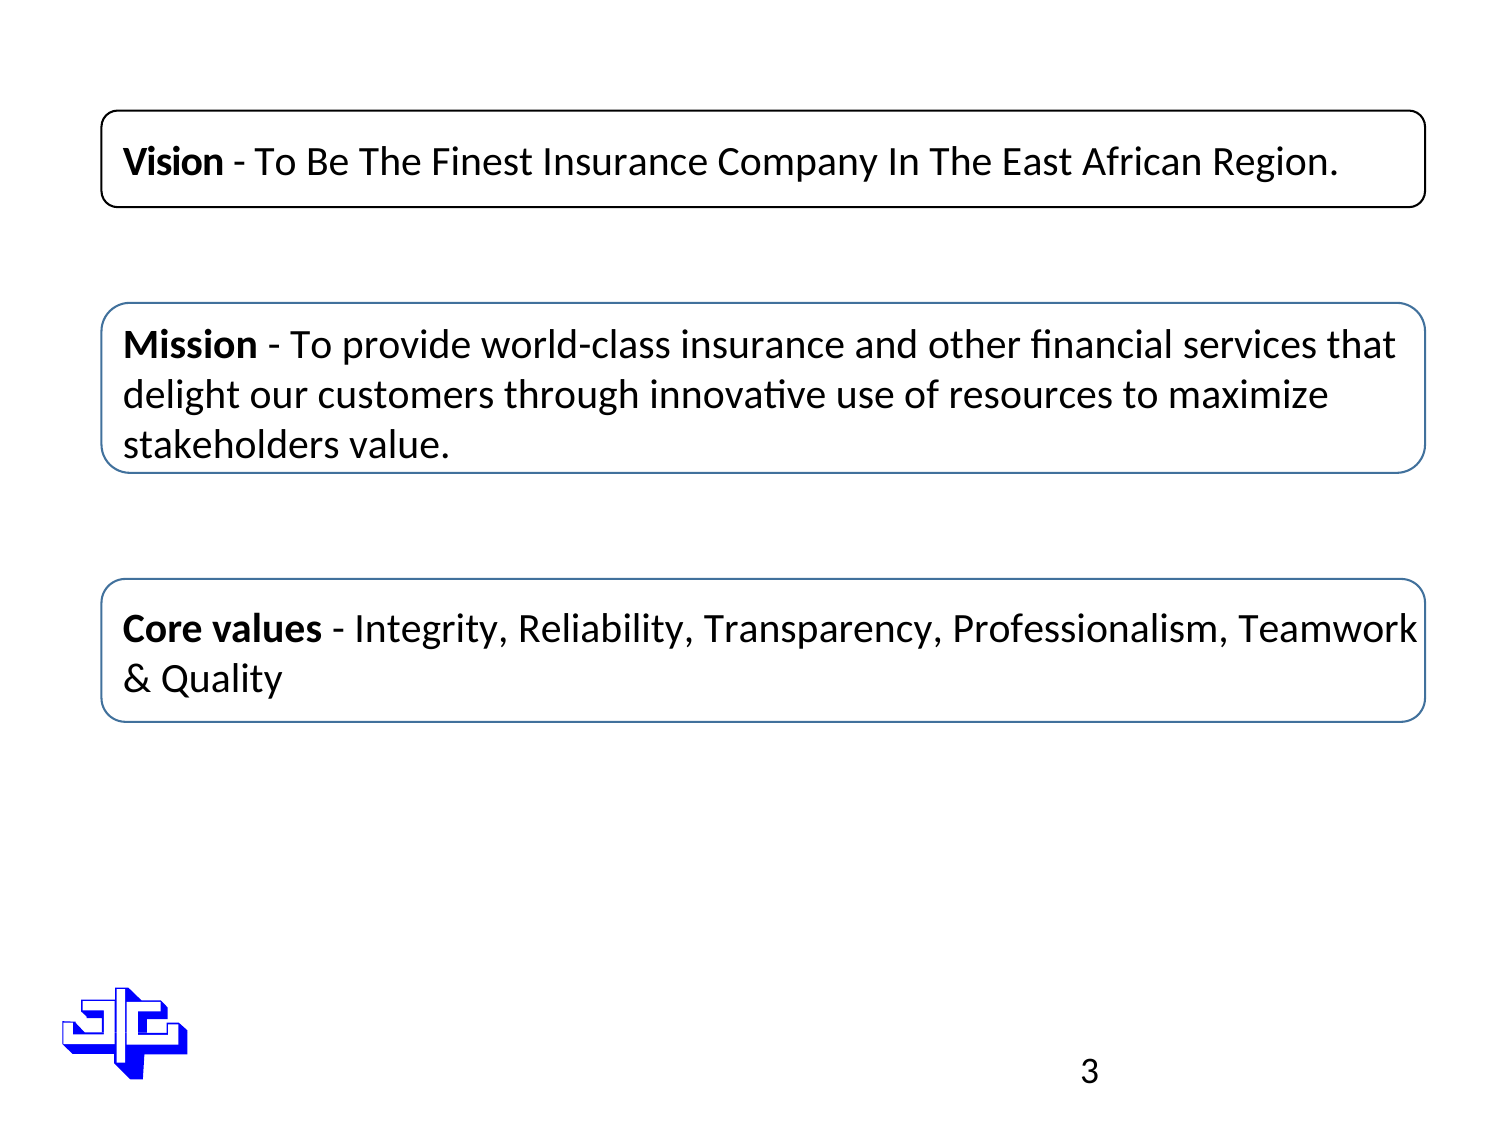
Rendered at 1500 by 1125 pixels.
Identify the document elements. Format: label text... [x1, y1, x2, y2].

text_box [62, 987, 188, 1080]
text_box Vision - To Be The Finest Insurance Company In The East African Region. Mission - To provide world-class insurance and other financial services that delight our customers through innovative use of resources to maximize stakeholders value. Core values - Integrity, Reliability, Transparency, Professionalism, Teamwork & Quality [120, 112, 1424, 206]
text_box Vision - To Be The Finest Insurance Company In The East African Region. Mission - To provide world-class insurance and other financial services that delight our customers through innovative use of resources to maximize stakeholders value. Core values - Integrity, Reliability, Transparency, Professionalism, Teamwork & Quality [120, 304, 1424, 471]
text_box [1080, 1046, 1426, 1092]
text_box Vision - To Be The Finest Insurance Company In The East African Region. Mission - To provide world-class insurance and other financial services that delight our customers through innovative use of resources to maximize stakeholders value. Core values - Integrity, Reliability, Transparency, Professionalism, Teamwork & Quality [120, 580, 1424, 703]
text_box Vision - To Be The Finest Insurance Company In The East African Region. Mission - To provide world-class insurance and other financial services that delight our customers through innovative use of resources to maximize stakeholders value. Core values - Integrity, Reliability, Transparency, Professionalism, Teamwork & Quality [120, 90, 1445, 703]
